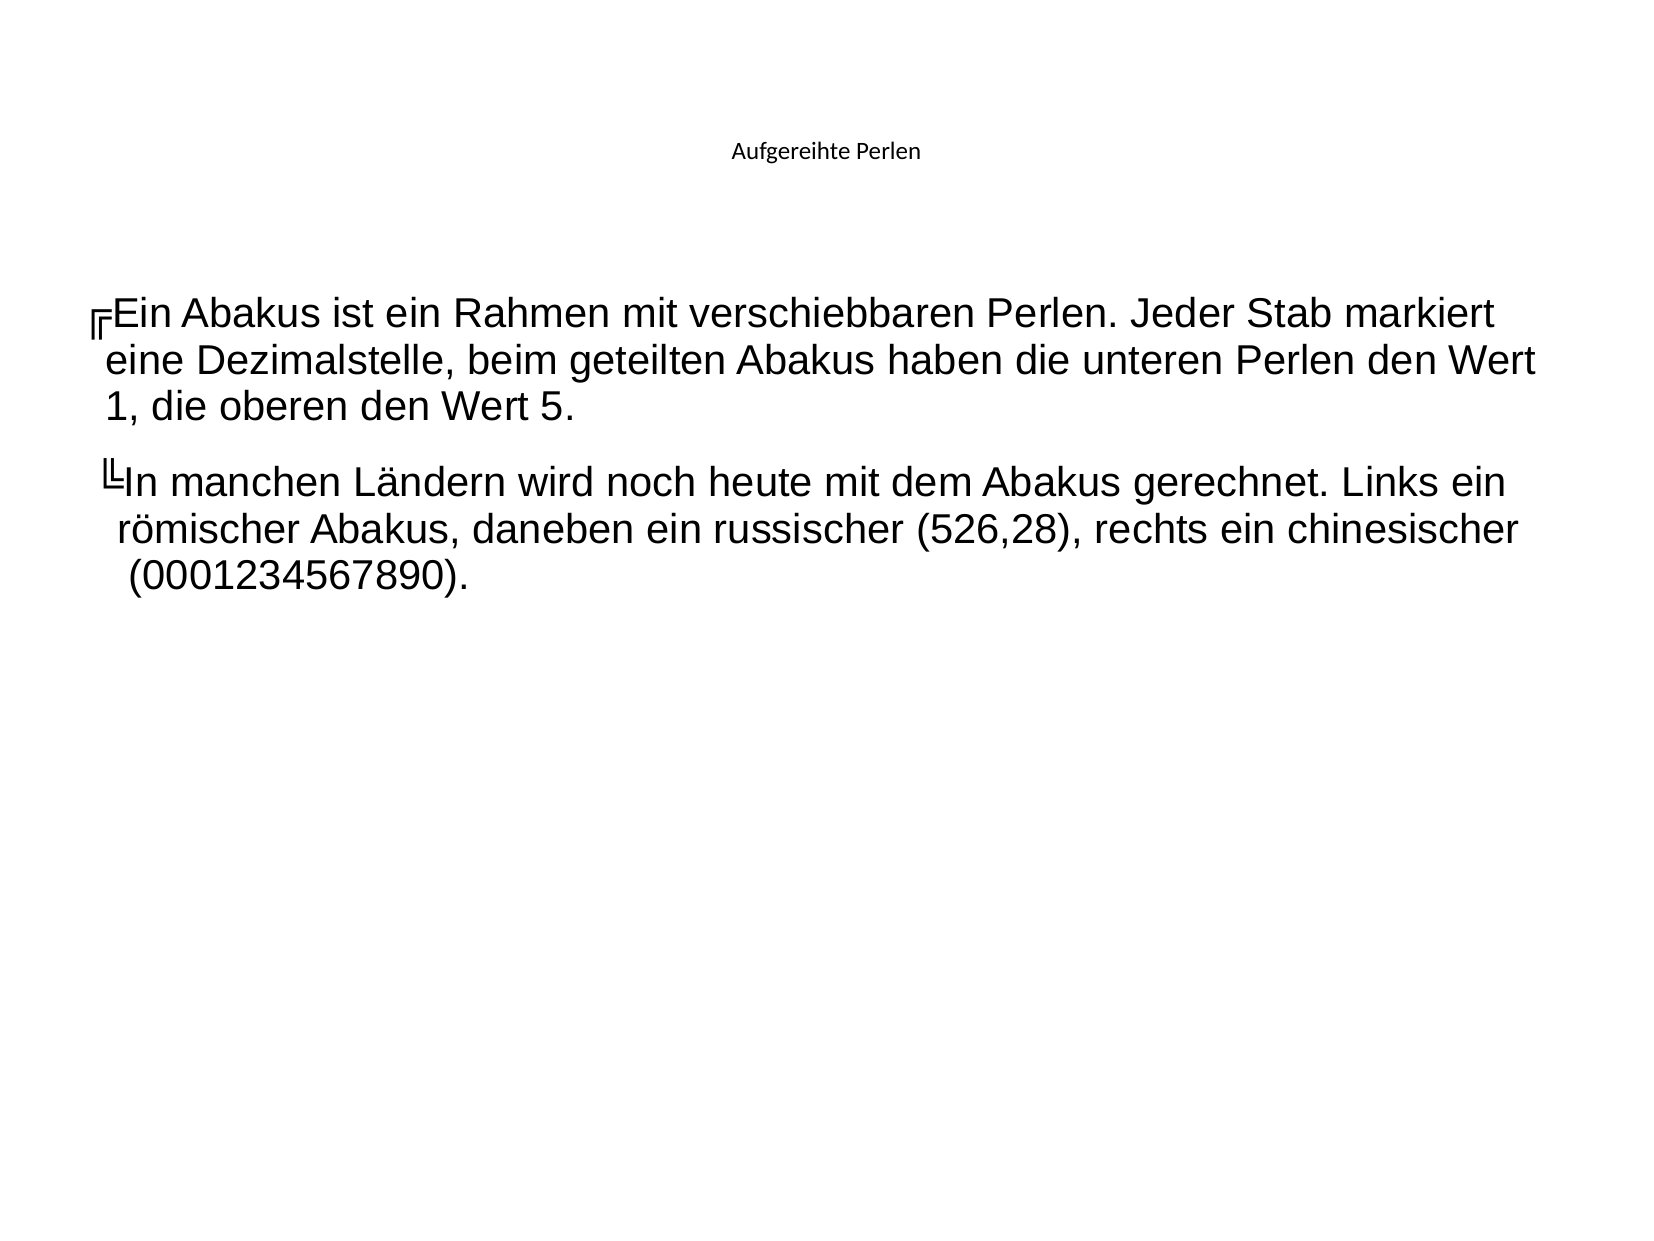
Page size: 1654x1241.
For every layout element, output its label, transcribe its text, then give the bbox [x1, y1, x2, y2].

title Aufgereihte Perlen [82, 49, 1571, 257]
list ╔Ein Abakus ist ein Rahmen mit verschiebbaren Perlen. Jeder Stab markiert eine Dezimalstelle, beim geteilten Abakus haben die unteren Perlen den Wert 1, die oberen den Wert 5. ╚In manchen Ländern wird noch heute mit dem Abakus gerechnet. Links ein römischer Abakus, daneben ein russischer (526,28), rechts ein chinesischer (0001234567890). [82, 290, 1571, 681]
